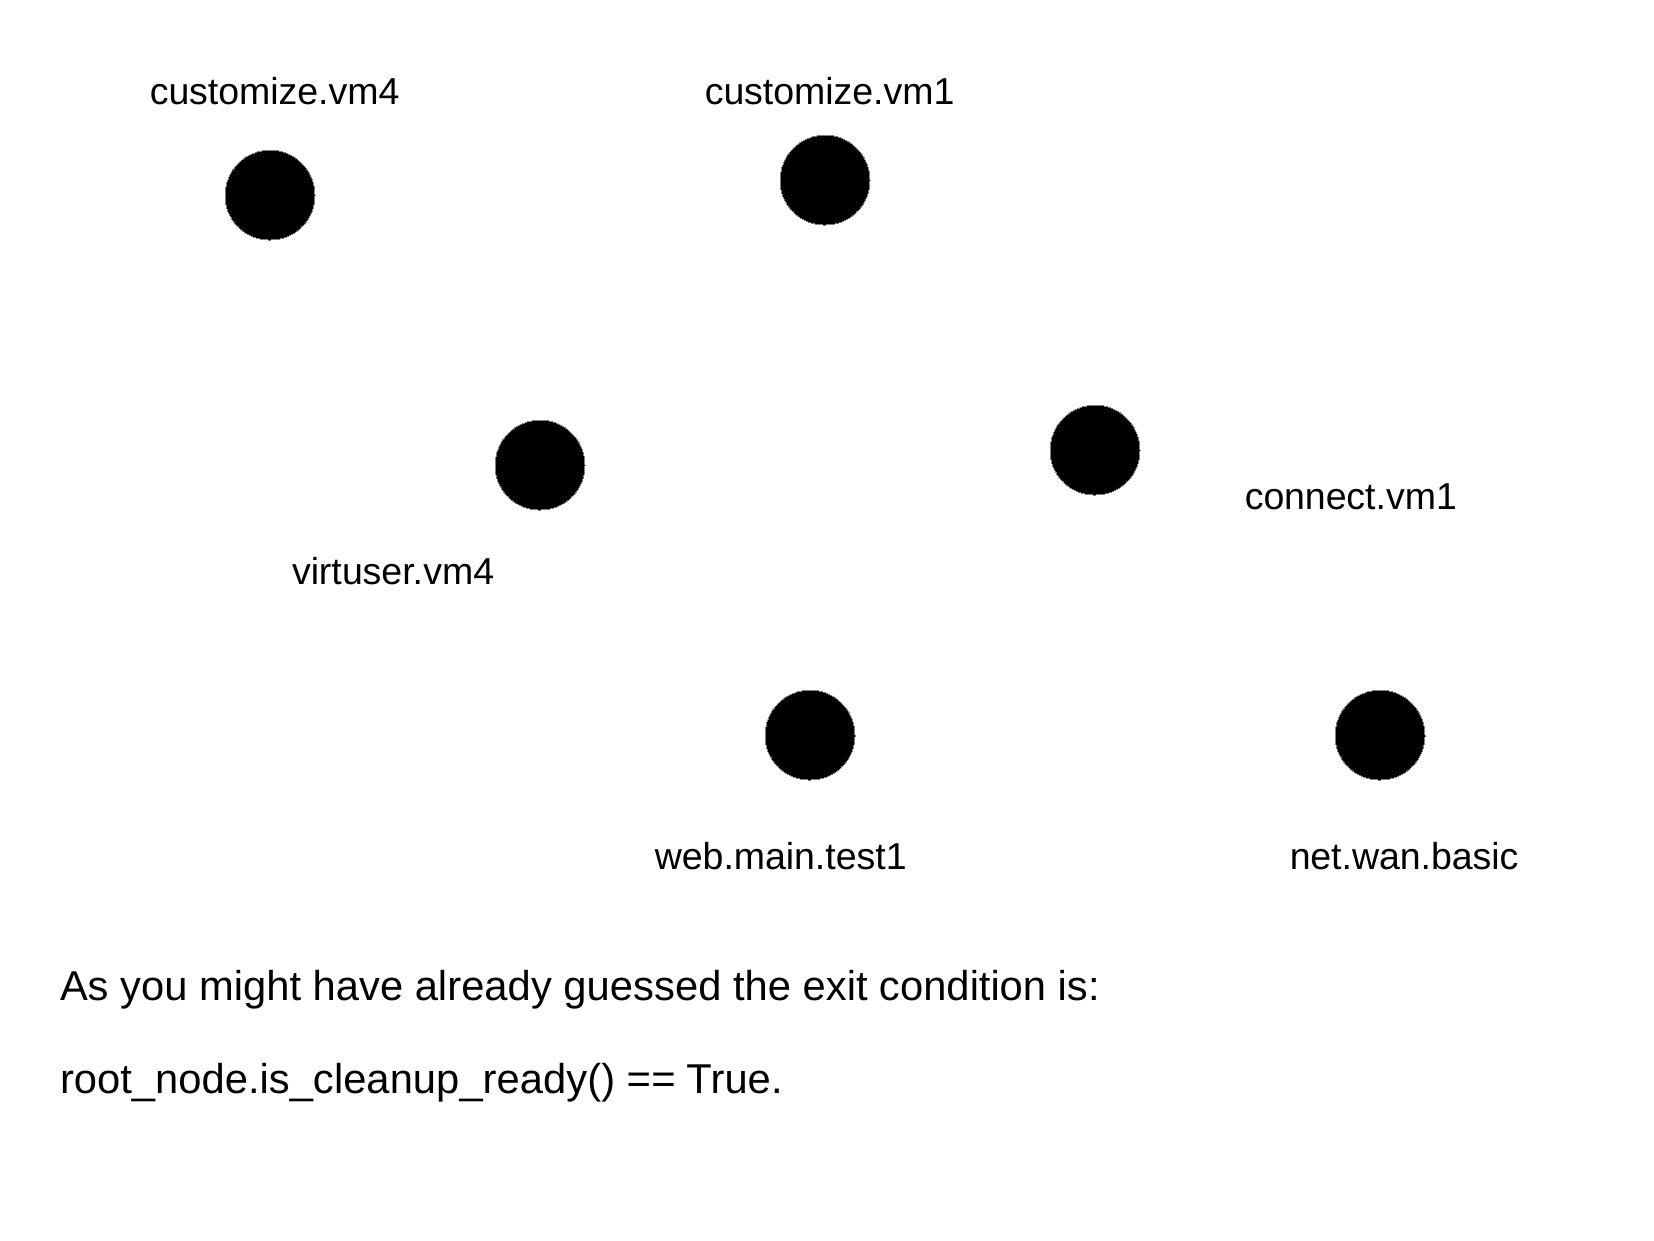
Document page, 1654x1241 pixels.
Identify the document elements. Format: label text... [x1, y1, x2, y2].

text_box [495, 420, 586, 511]
text_box web.main.test1 [640, 828, 958, 886]
text_box connect.vm1 [1230, 468, 1545, 526]
text_box [1050, 405, 1141, 496]
text_box As you might have already guessed the exit condition is: root_node.is_cleanup_ready() == True. [60, 940, 1591, 1171]
text_box customize.vm1 [690, 63, 1011, 121]
text_box net.wan.basic [1275, 828, 1580, 886]
text_box [765, 690, 856, 781]
text_box [225, 150, 316, 241]
text_box customize.vm4 [135, 63, 456, 121]
text_box virtuser.vm4 [277, 543, 541, 601]
text_box [1335, 690, 1426, 781]
text_box [780, 135, 871, 226]
